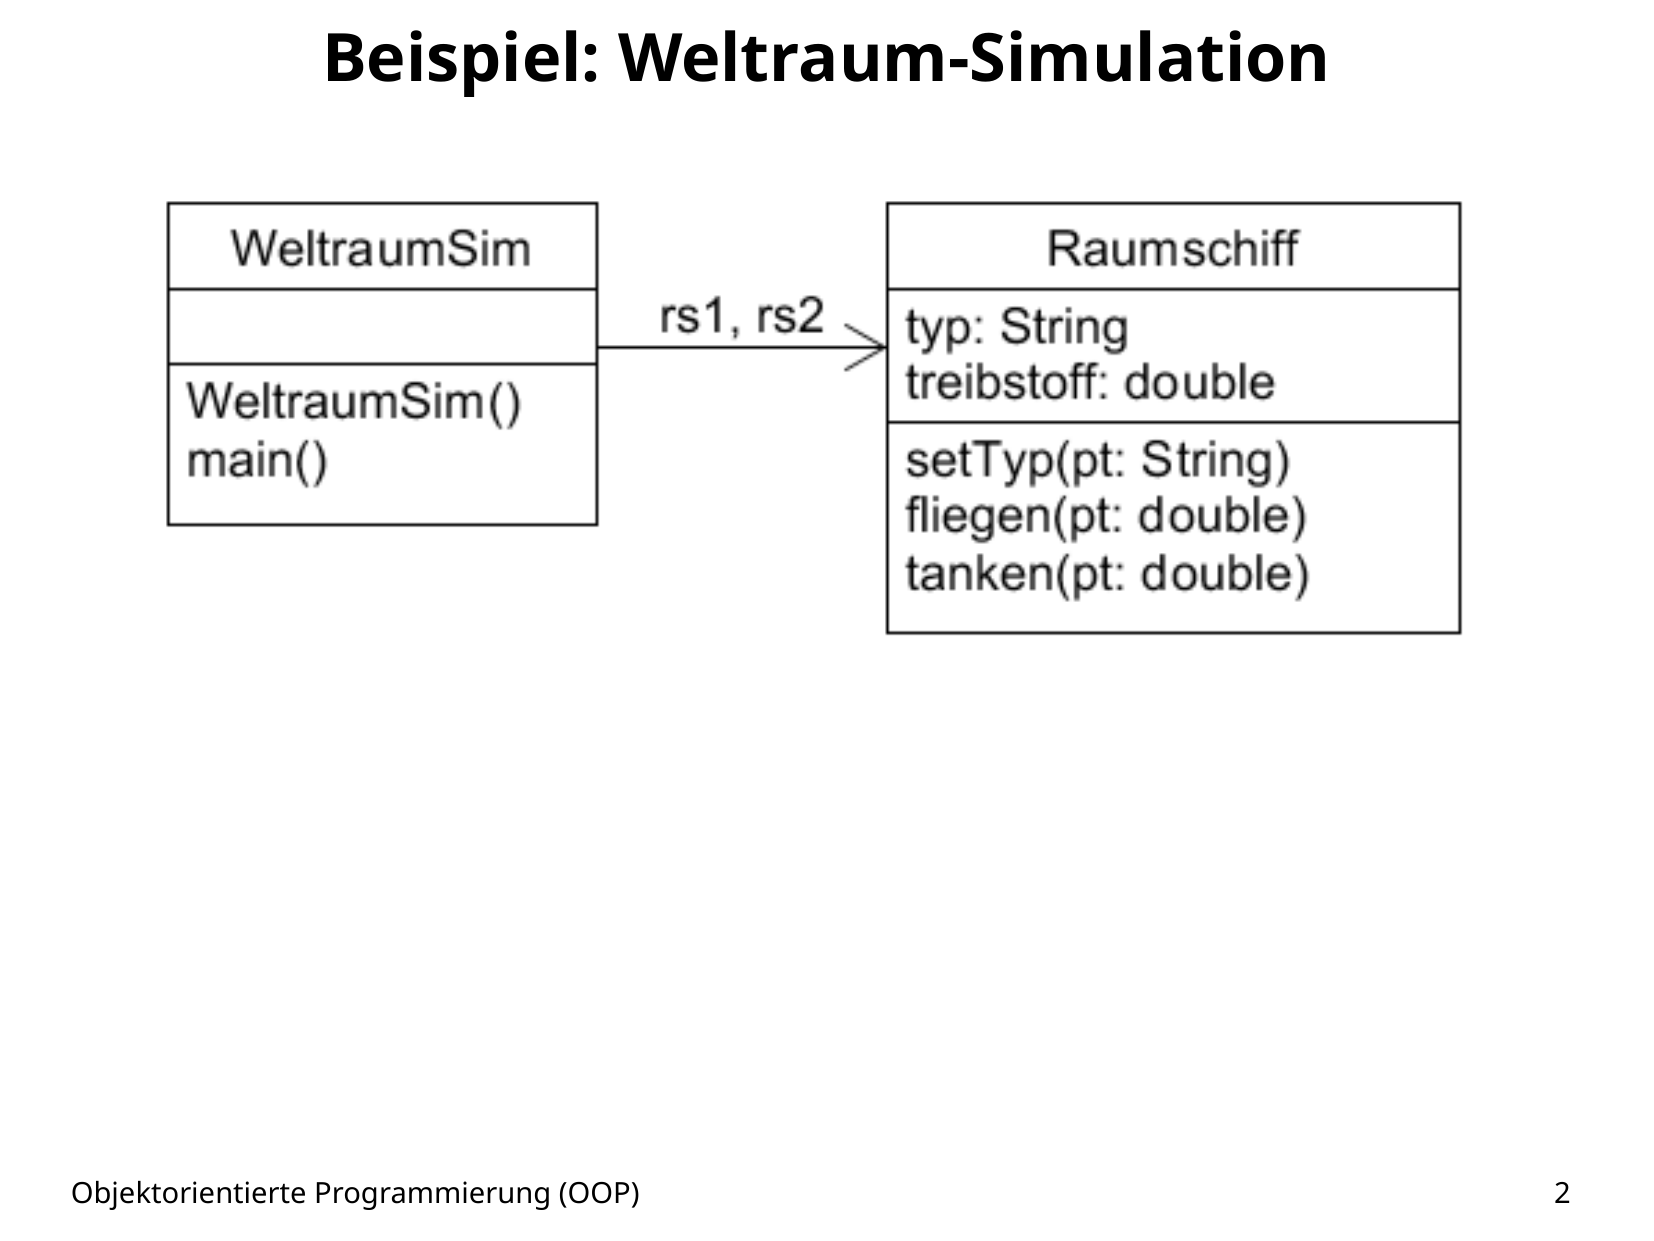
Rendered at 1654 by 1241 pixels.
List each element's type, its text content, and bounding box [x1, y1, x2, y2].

picture [165, 200, 1465, 638]
title Beispiel: Weltraum-Simulation [0, 5, 1654, 107]
